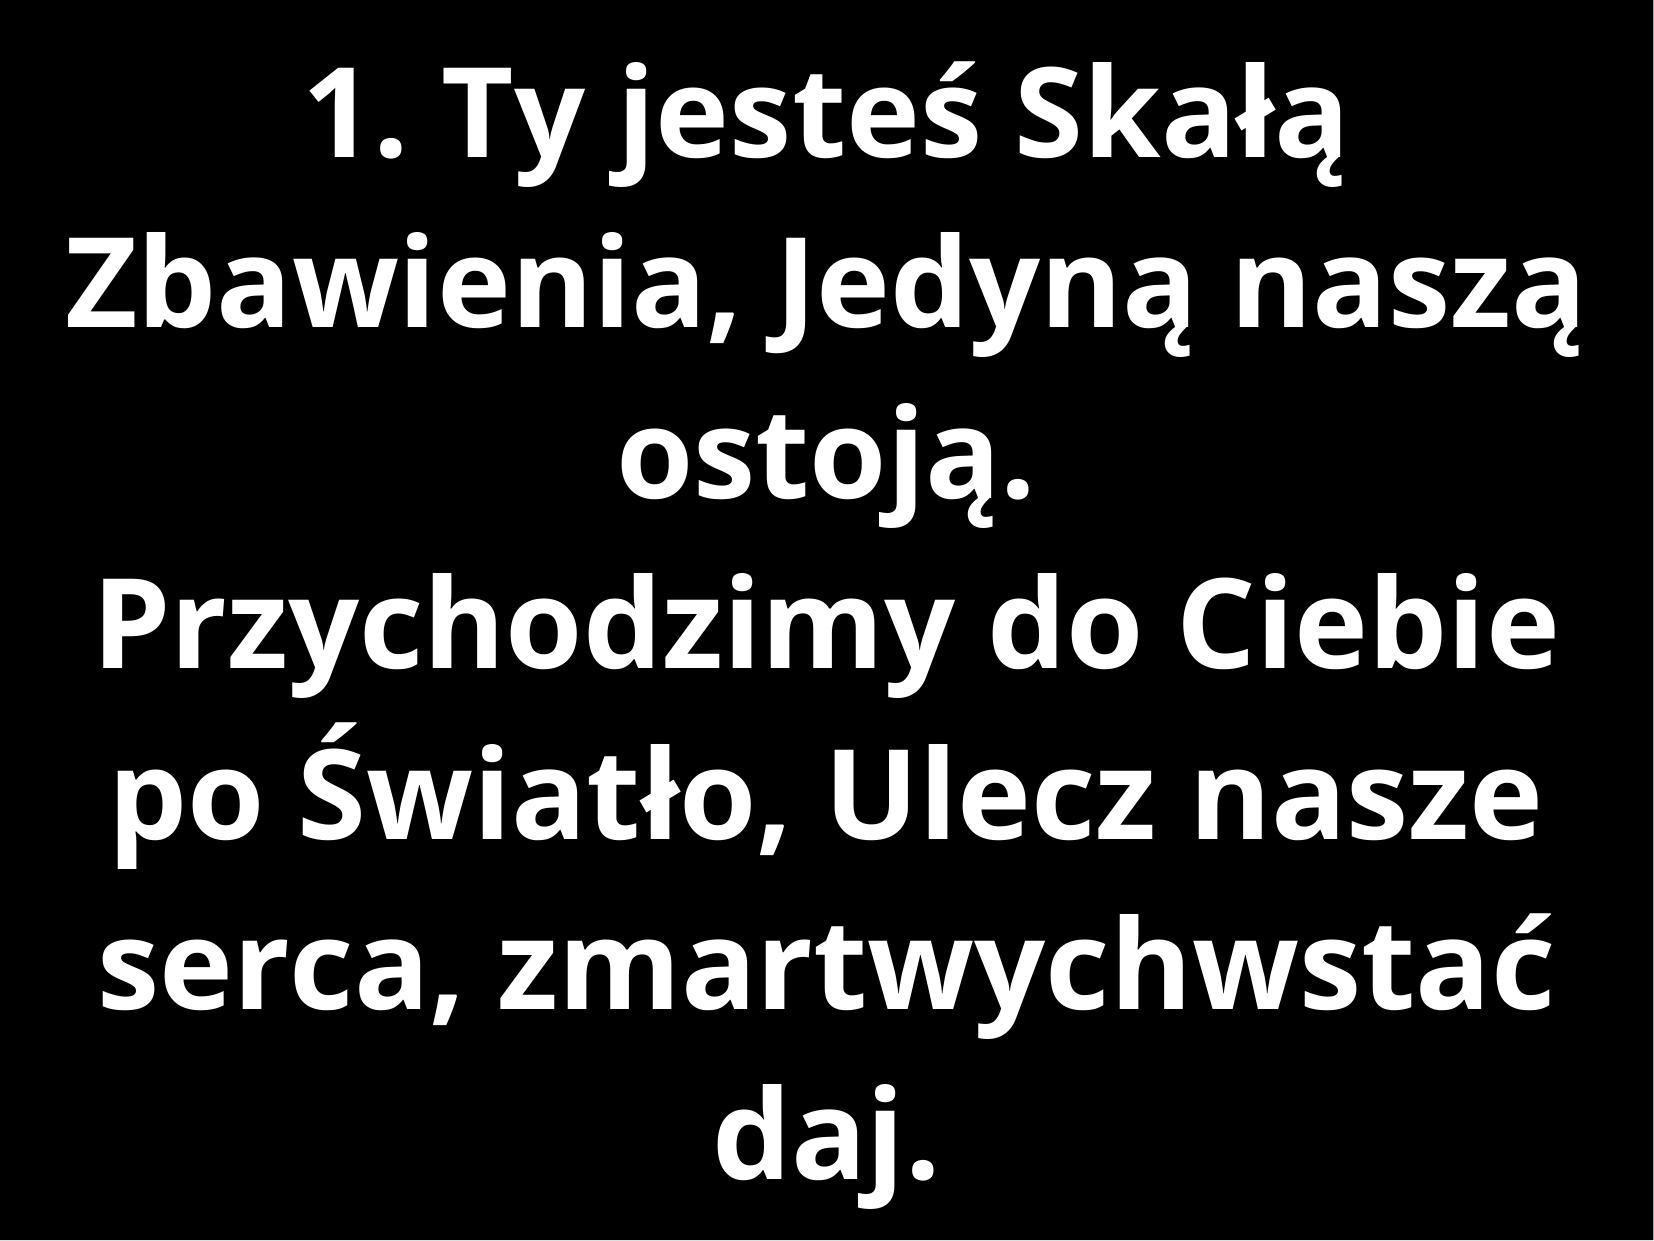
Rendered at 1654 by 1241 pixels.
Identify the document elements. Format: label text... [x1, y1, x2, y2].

title 1. Ty jesteś Skałą Zbawienia, Jedyną naszą ostoją. Przychodzimy do Ciebie po Światło, Ulecz nasze serca, zmartwychwstać daj. [0, 0, 1654, 1241]
